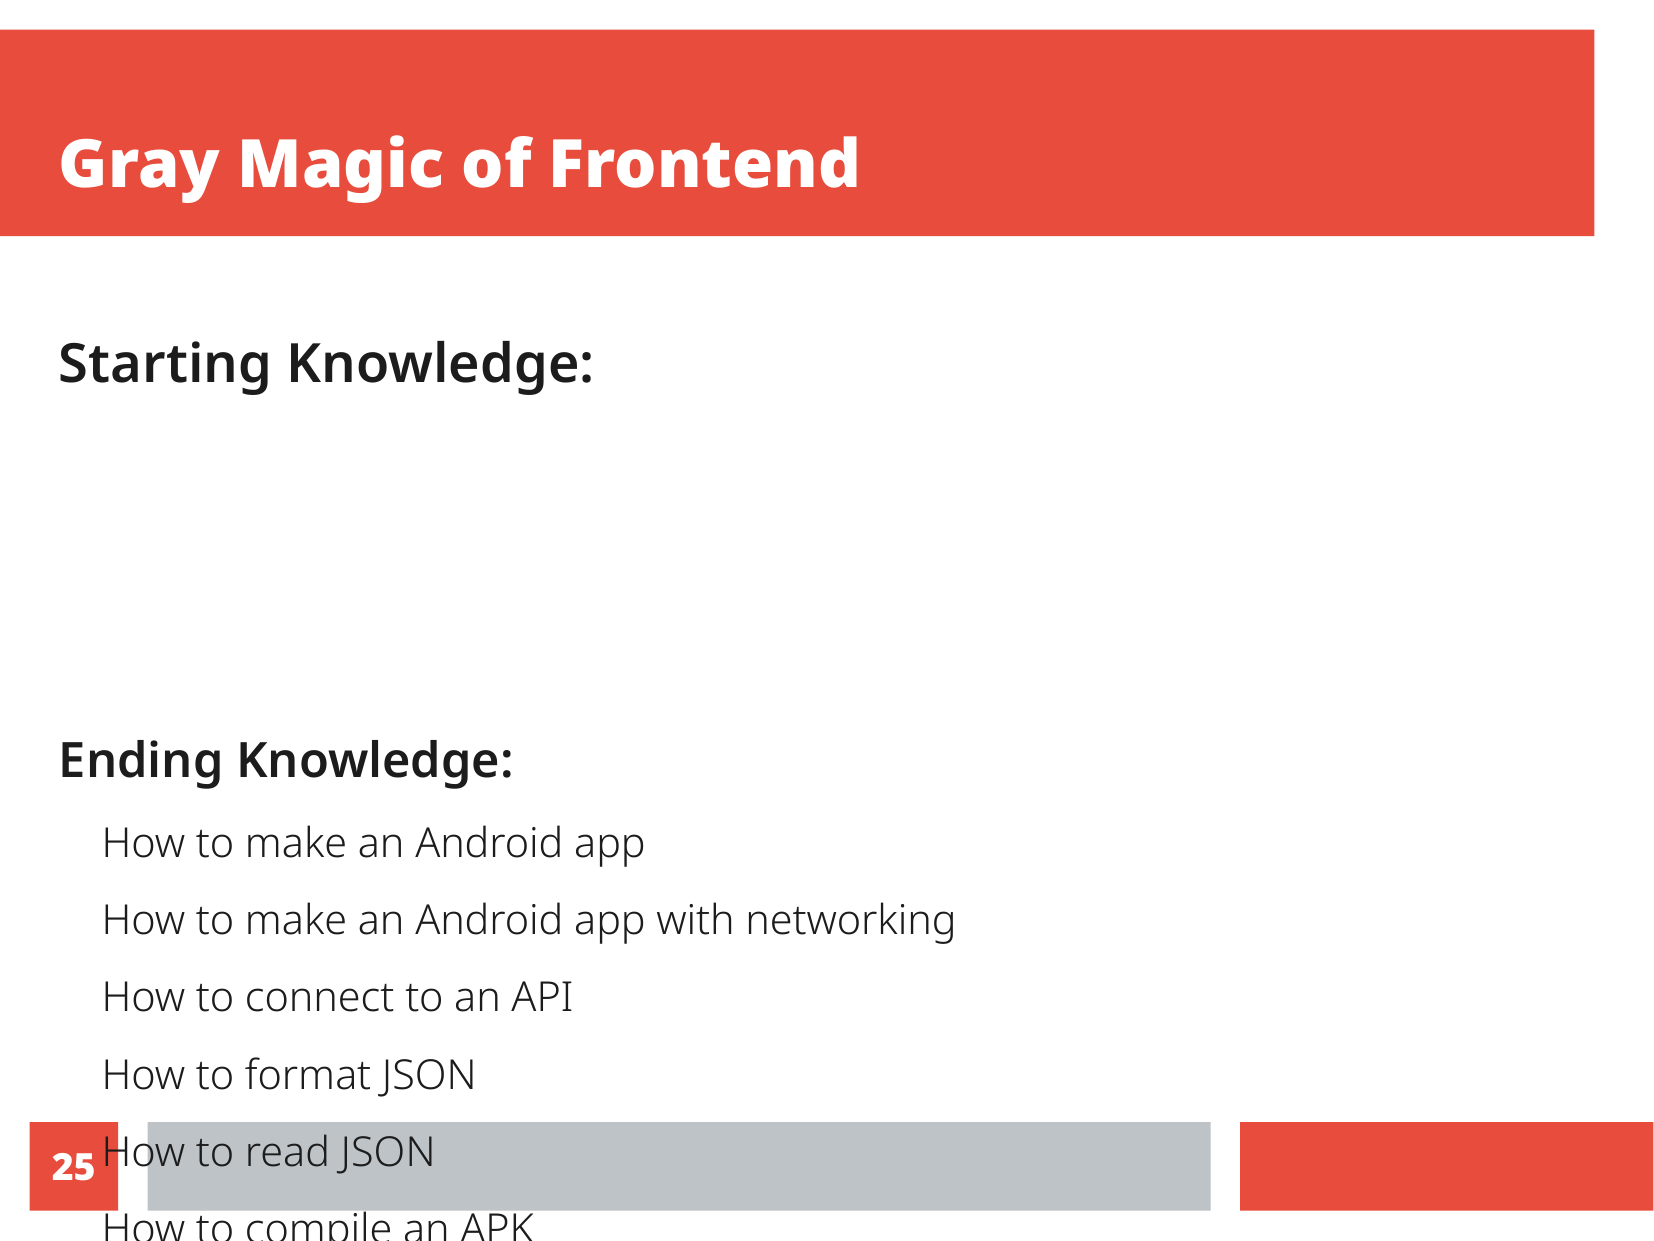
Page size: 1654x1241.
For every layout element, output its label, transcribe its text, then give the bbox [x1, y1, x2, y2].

title Gray Magic of Frontend [59, 59, 1595, 207]
list Ending Knowledge: How to make an Android app How to make an Android app with networking How to connect to an API How to format JSON How to read JSON How to compile an APK [59, 725, 1565, 1241]
list Starting Knowledge: [59, 324, 1565, 691]
